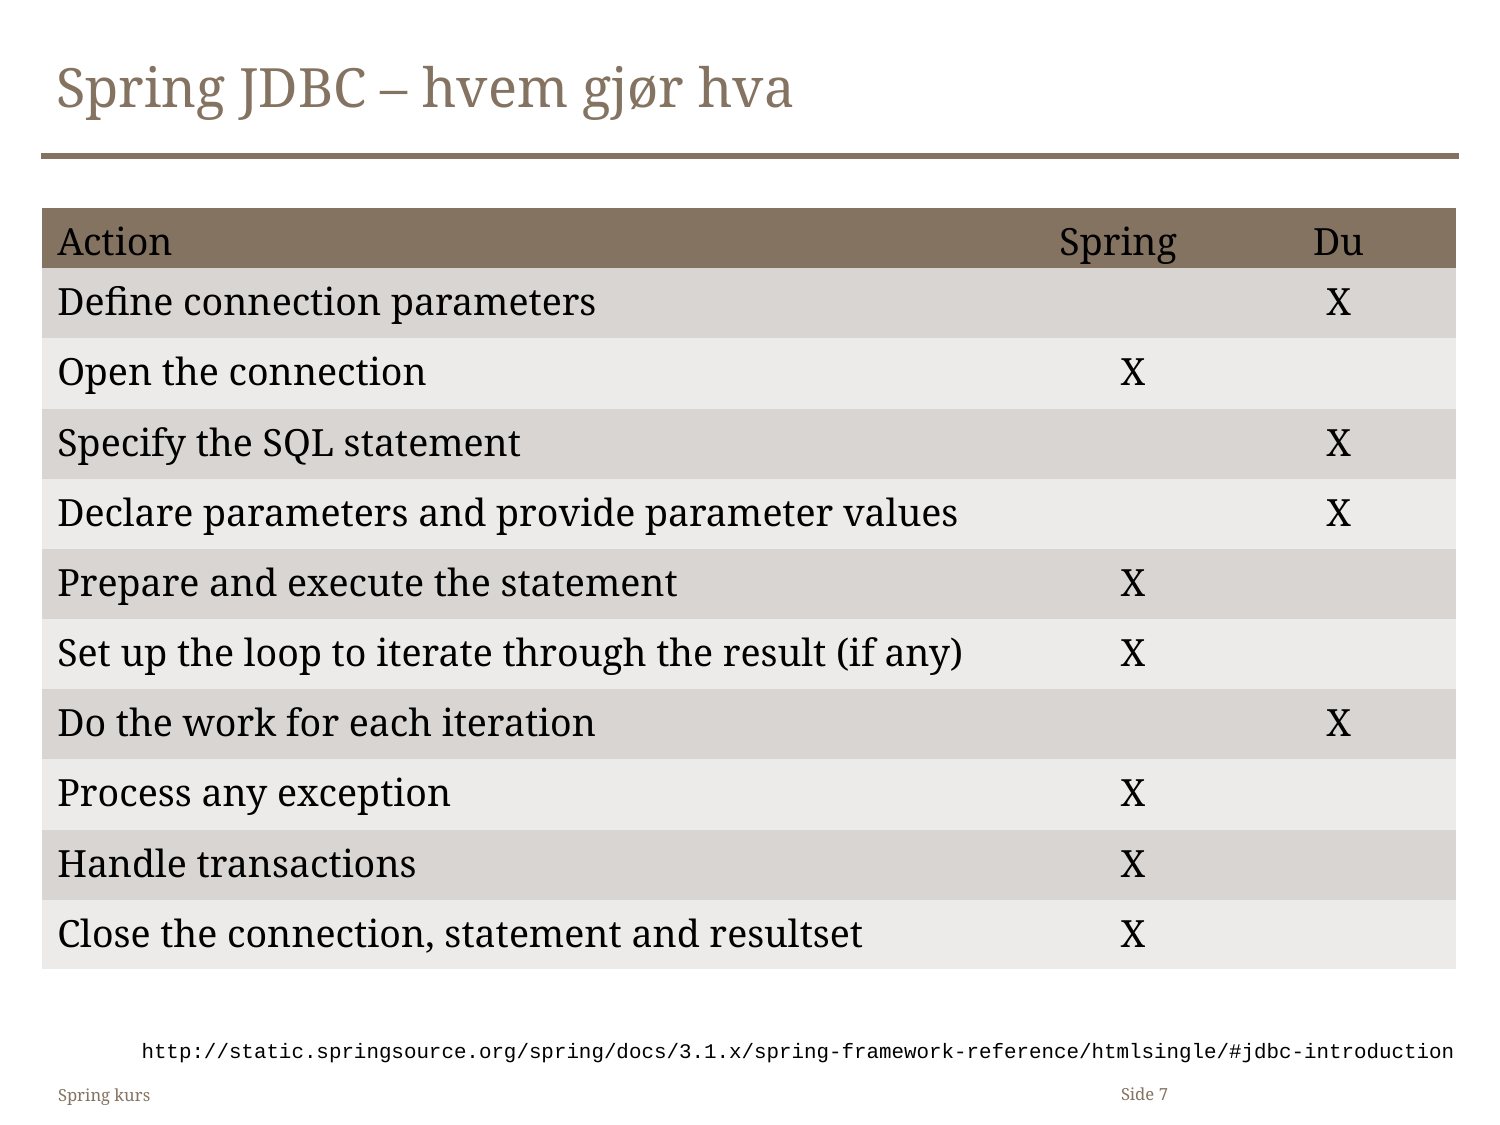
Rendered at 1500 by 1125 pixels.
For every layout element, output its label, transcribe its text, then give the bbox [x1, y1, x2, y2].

table_cell [1222, 830, 1456, 900]
table_header Spring [1044, 208, 1222, 268]
table_cell X [1044, 549, 1222, 619]
table_cell X [1222, 689, 1456, 759]
text_box Spring kurs [43, 1065, 751, 1125]
table_cell X [1044, 619, 1222, 689]
table_cell [1222, 759, 1456, 830]
table_cell X [1222, 479, 1456, 549]
table_cell Define connection parameters [42, 268, 1044, 338]
table_header Action [42, 208, 1044, 268]
table_cell X [1044, 900, 1222, 969]
table_cell Set up the loop to iterate through the result (if any) [42, 619, 1044, 689]
table_cell [1222, 338, 1456, 409]
table_cell X [1222, 409, 1456, 479]
text_box http://static.springsource.org/spring/docs/3.1.x/spring-framework-reference/htmlsingle/#jdbc-introduction [126, 1030, 1471, 1071]
table_header Du [1222, 208, 1456, 268]
table_cell [1044, 689, 1222, 759]
table_cell X [1044, 830, 1222, 900]
table_cell Specify the SQL statement [42, 409, 1044, 479]
table_cell X [1044, 759, 1222, 830]
table_cell Declare parameters and provide parameter values [42, 479, 1044, 549]
table_cell Open the connection [42, 338, 1044, 409]
table_cell Process any exception [42, 759, 1044, 830]
table_cell [1222, 900, 1456, 969]
table_cell [1044, 479, 1222, 549]
title Spring JDBC – hvem gjør hva [40, 27, 1459, 146]
table_cell Do the work for each iteration [42, 689, 1044, 759]
table_cell Prepare and execute the statement [42, 549, 1044, 619]
table_cell X [1044, 338, 1222, 409]
table_cell Close the connection, statement and resultset [42, 900, 1044, 969]
table_cell [1044, 409, 1222, 479]
table_cell X [1222, 268, 1456, 338]
table_cell [1222, 549, 1456, 619]
table_cell [1222, 619, 1456, 689]
table_cell Handle transactions [42, 830, 1044, 900]
table_cell [1044, 268, 1222, 338]
text_box Side <number> [1105, 1072, 1457, 1125]
picture [42, 203, 1458, 893]
